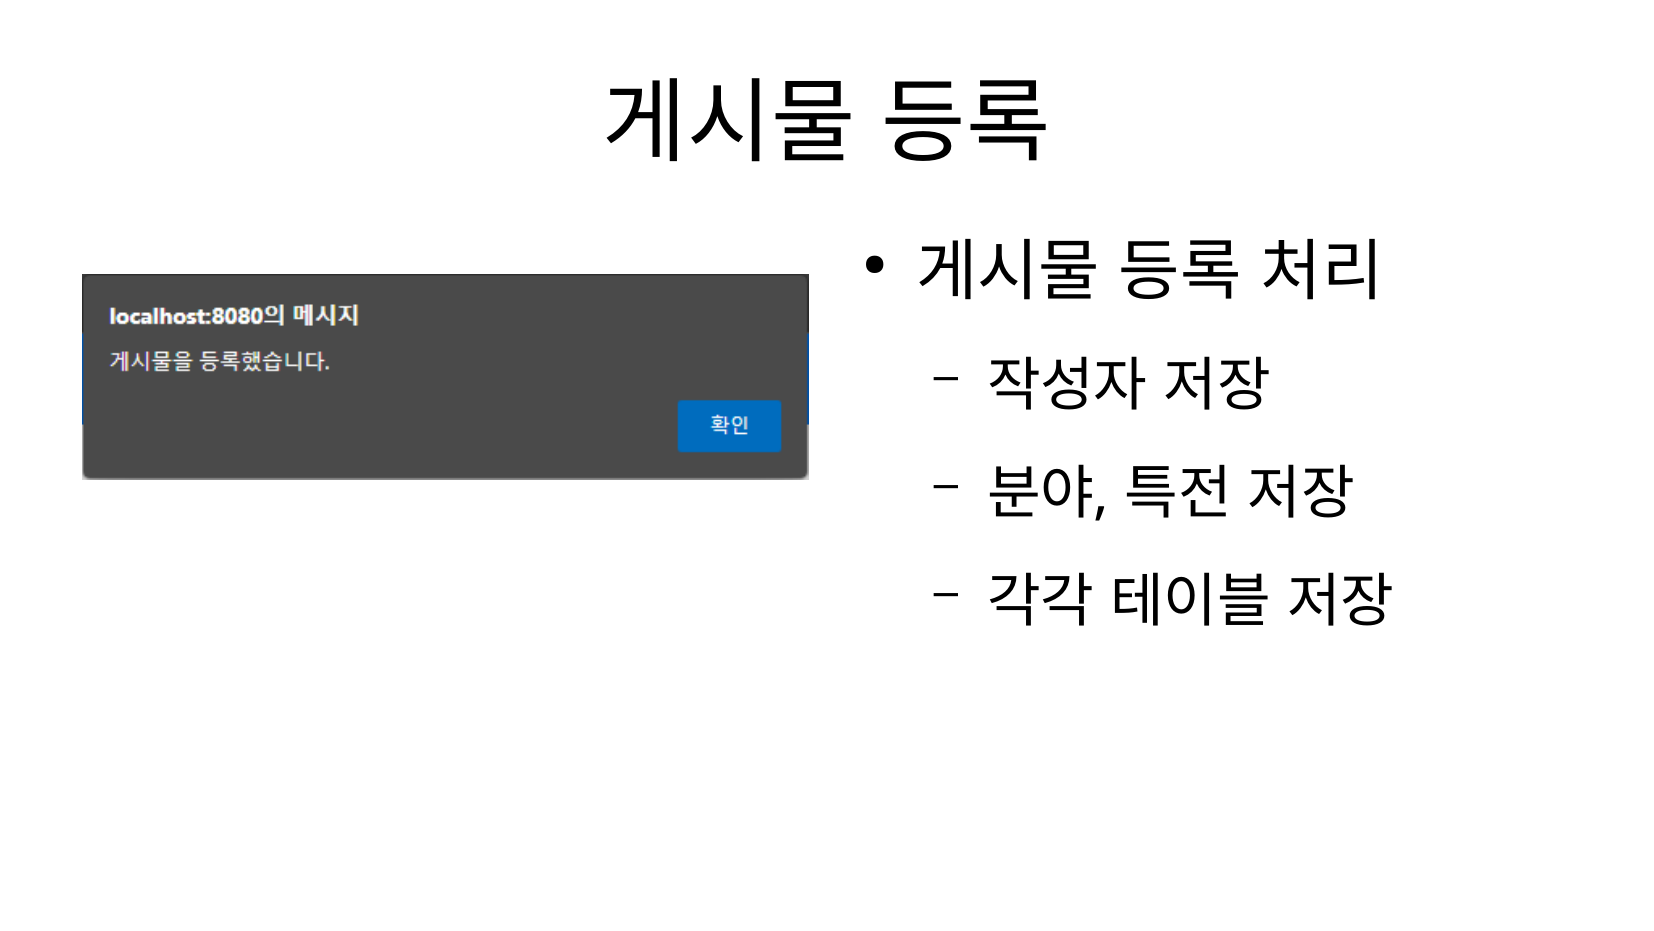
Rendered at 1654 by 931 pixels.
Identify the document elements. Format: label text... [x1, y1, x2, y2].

picture [82, 274, 809, 480]
title 게시물 등록 [82, 37, 1571, 193]
list 게시물 등록 처리 작성자 저장 분야, 특전 저장 각각 테이블 저장 [845, 217, 1572, 886]
